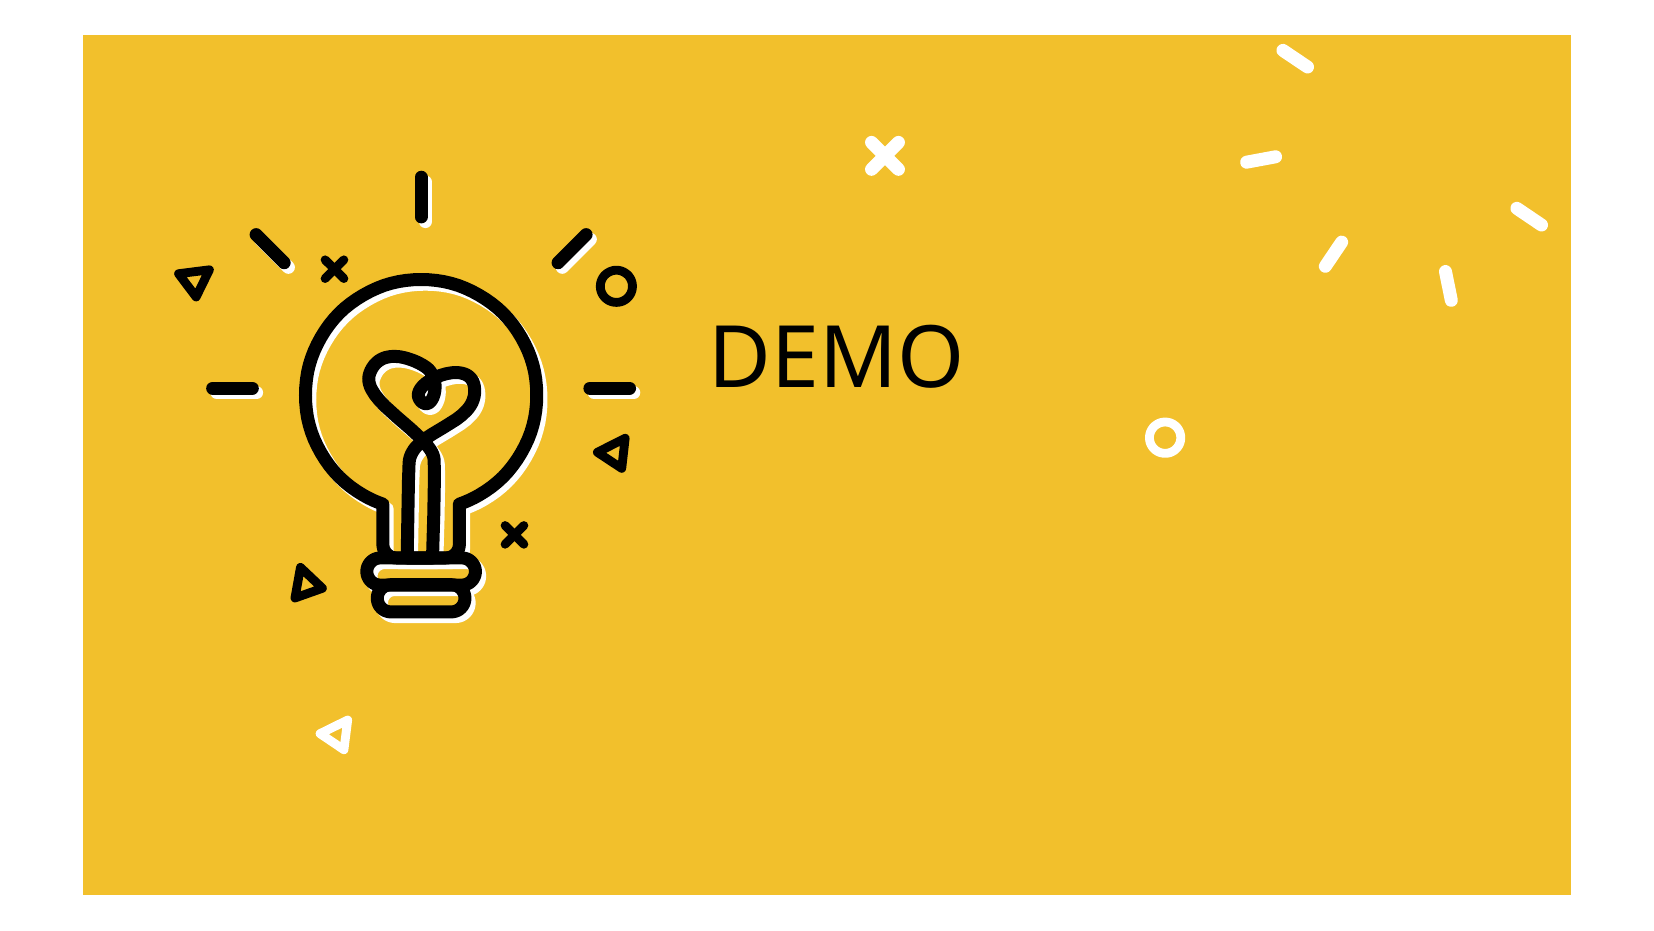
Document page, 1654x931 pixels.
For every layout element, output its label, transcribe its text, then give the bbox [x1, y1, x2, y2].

title DEMO [708, 295, 1536, 414]
